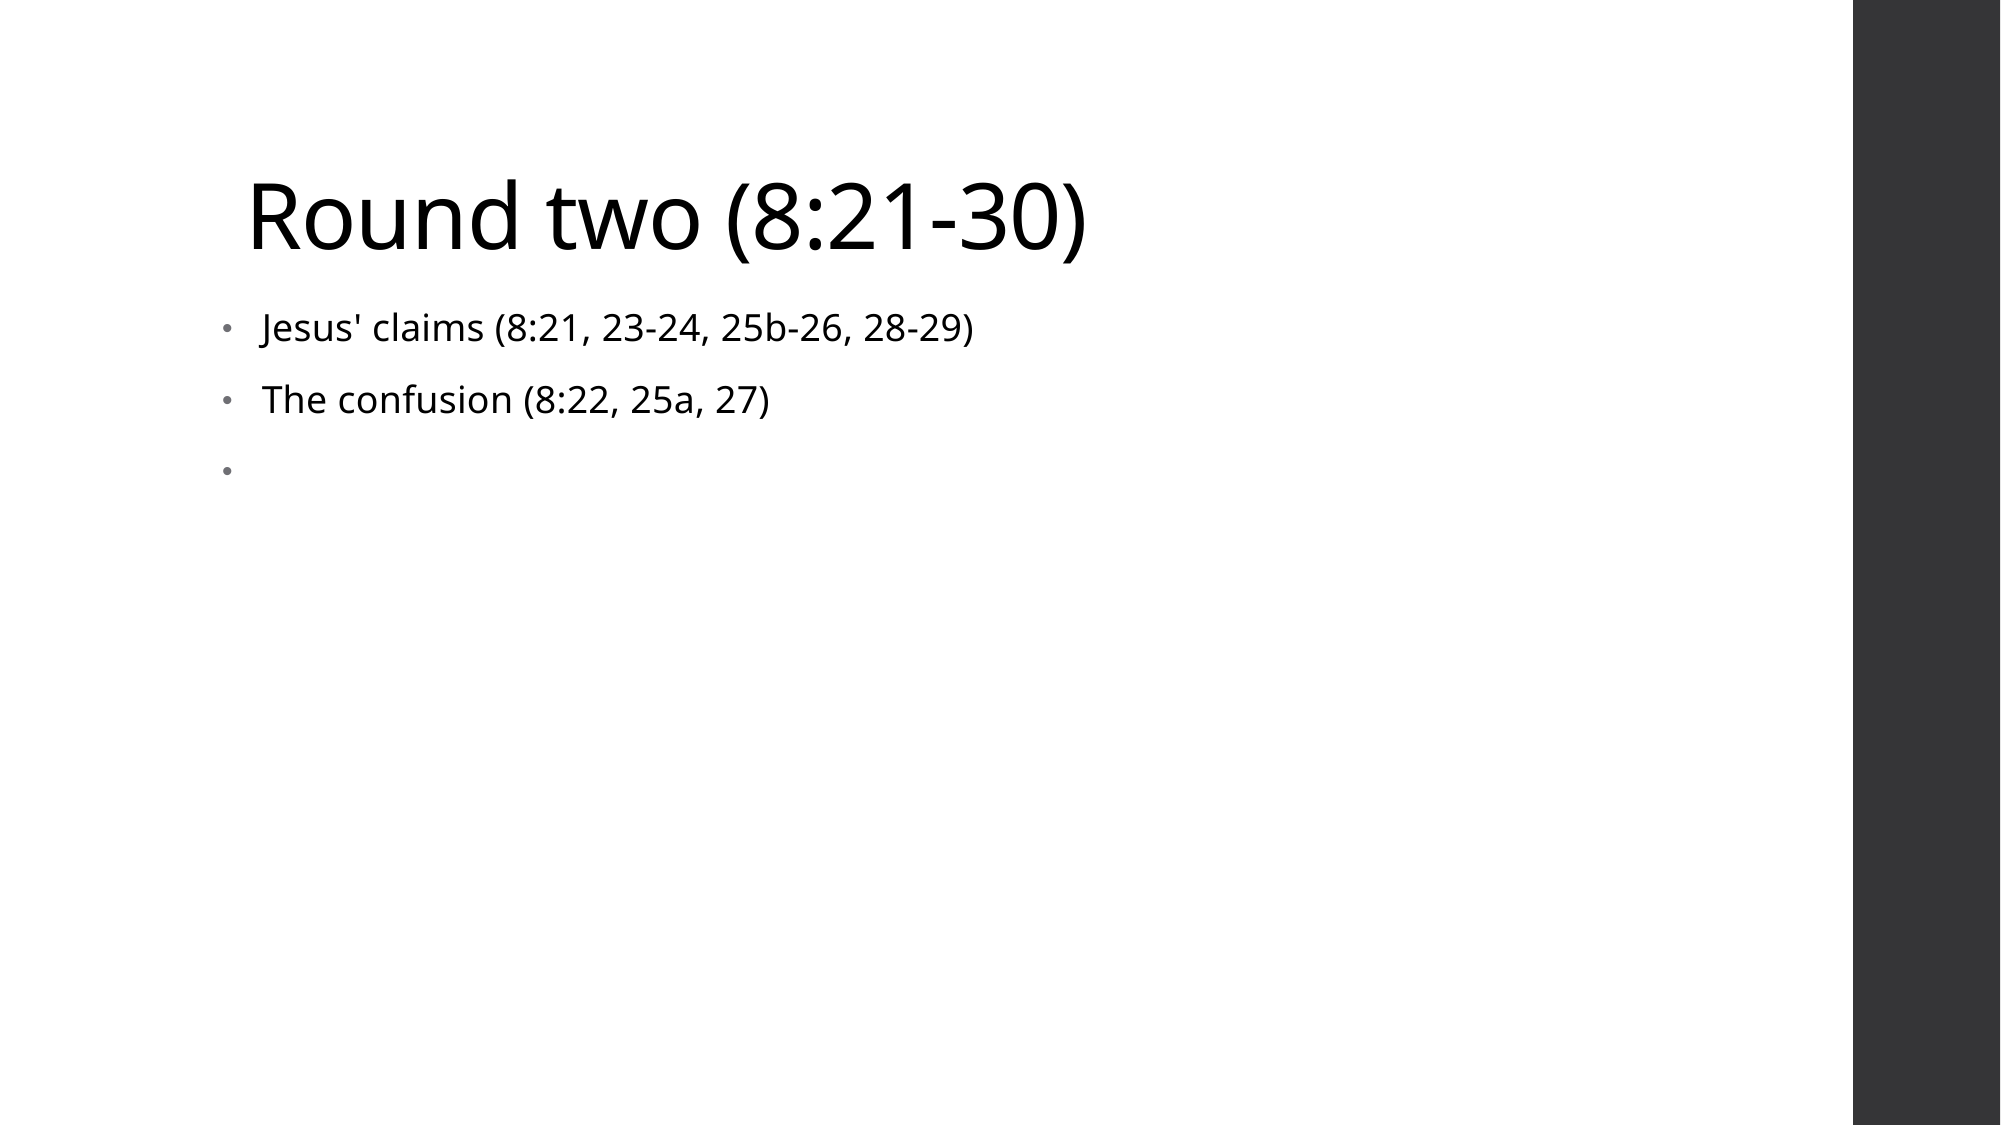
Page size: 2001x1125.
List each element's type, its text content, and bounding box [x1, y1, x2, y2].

list Jesus' claims (8:21, 23-24, 25b-26, 28-29) The confusion (8:22, 25a, 27) [206, 299, 1617, 1014]
title Round two (8:21-30) [206, 60, 1797, 278]
